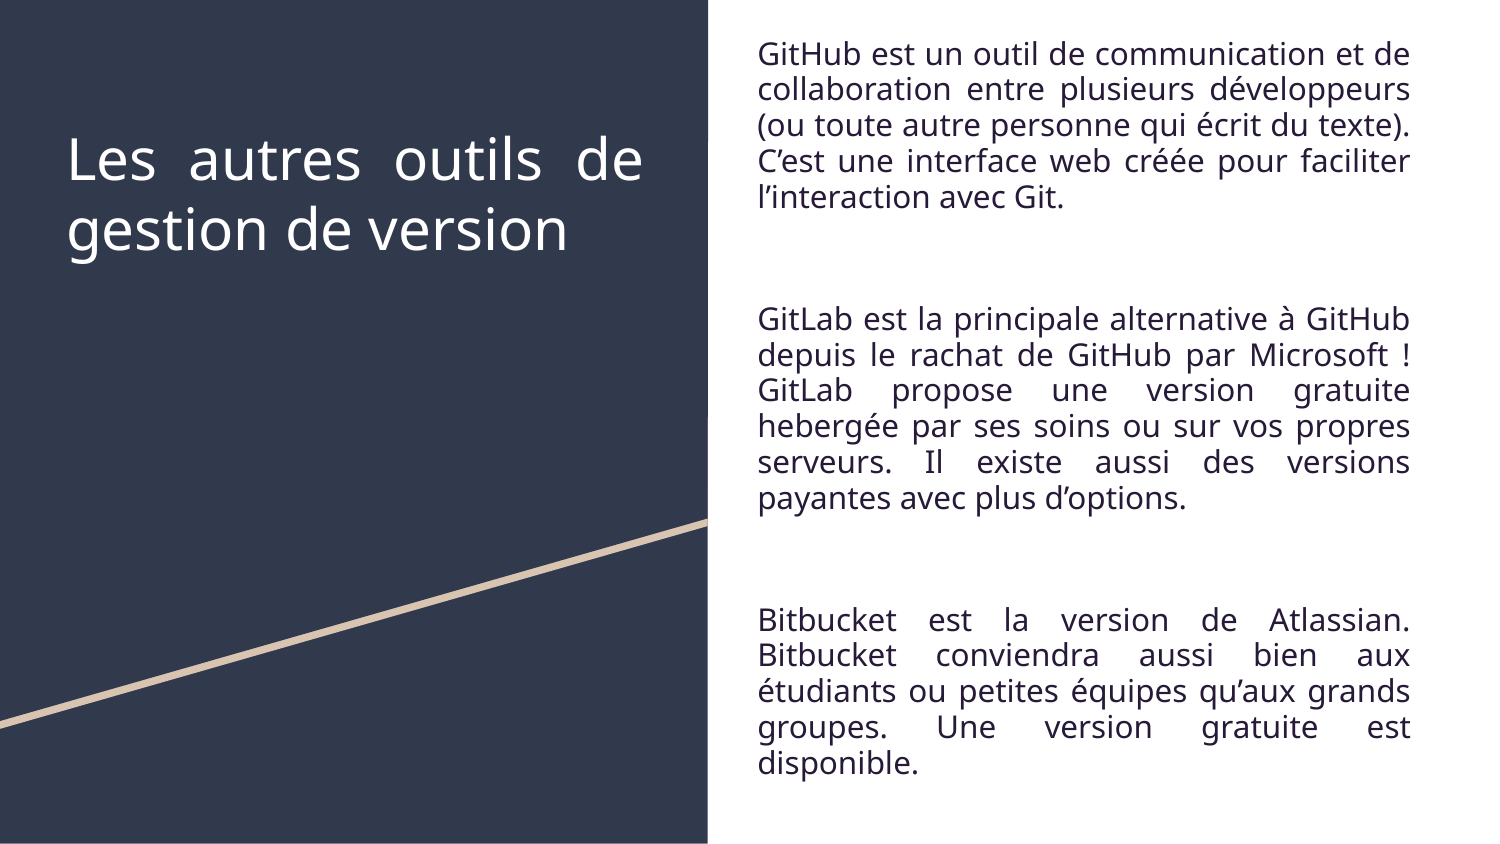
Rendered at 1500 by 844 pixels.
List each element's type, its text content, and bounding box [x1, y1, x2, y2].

list GitHub est un outil de communication et de collaboration entre plusieurs développeurs (ou toute autre personne qui écrit du texte). C’est une interface web créée pour faciliter l’interaction avec Git. GitLab est la principale alternative à GitHub depuis le rachat de GitHub par Microsoft ! GitLab propose une version gratuite hebergée par ses soins ou sur vos propres serveurs. Il existe aussi des versions payantes avec plus d’options. Bitbucket est la version de Atlassian. Bitbucket conviendra aussi bien aux étudiants ou petites équipes qu’aux grands groupes. Une version gratuite est disponible. [742, 21, 1426, 844]
title Les autres outils de gestion de version [51, 107, 660, 519]
